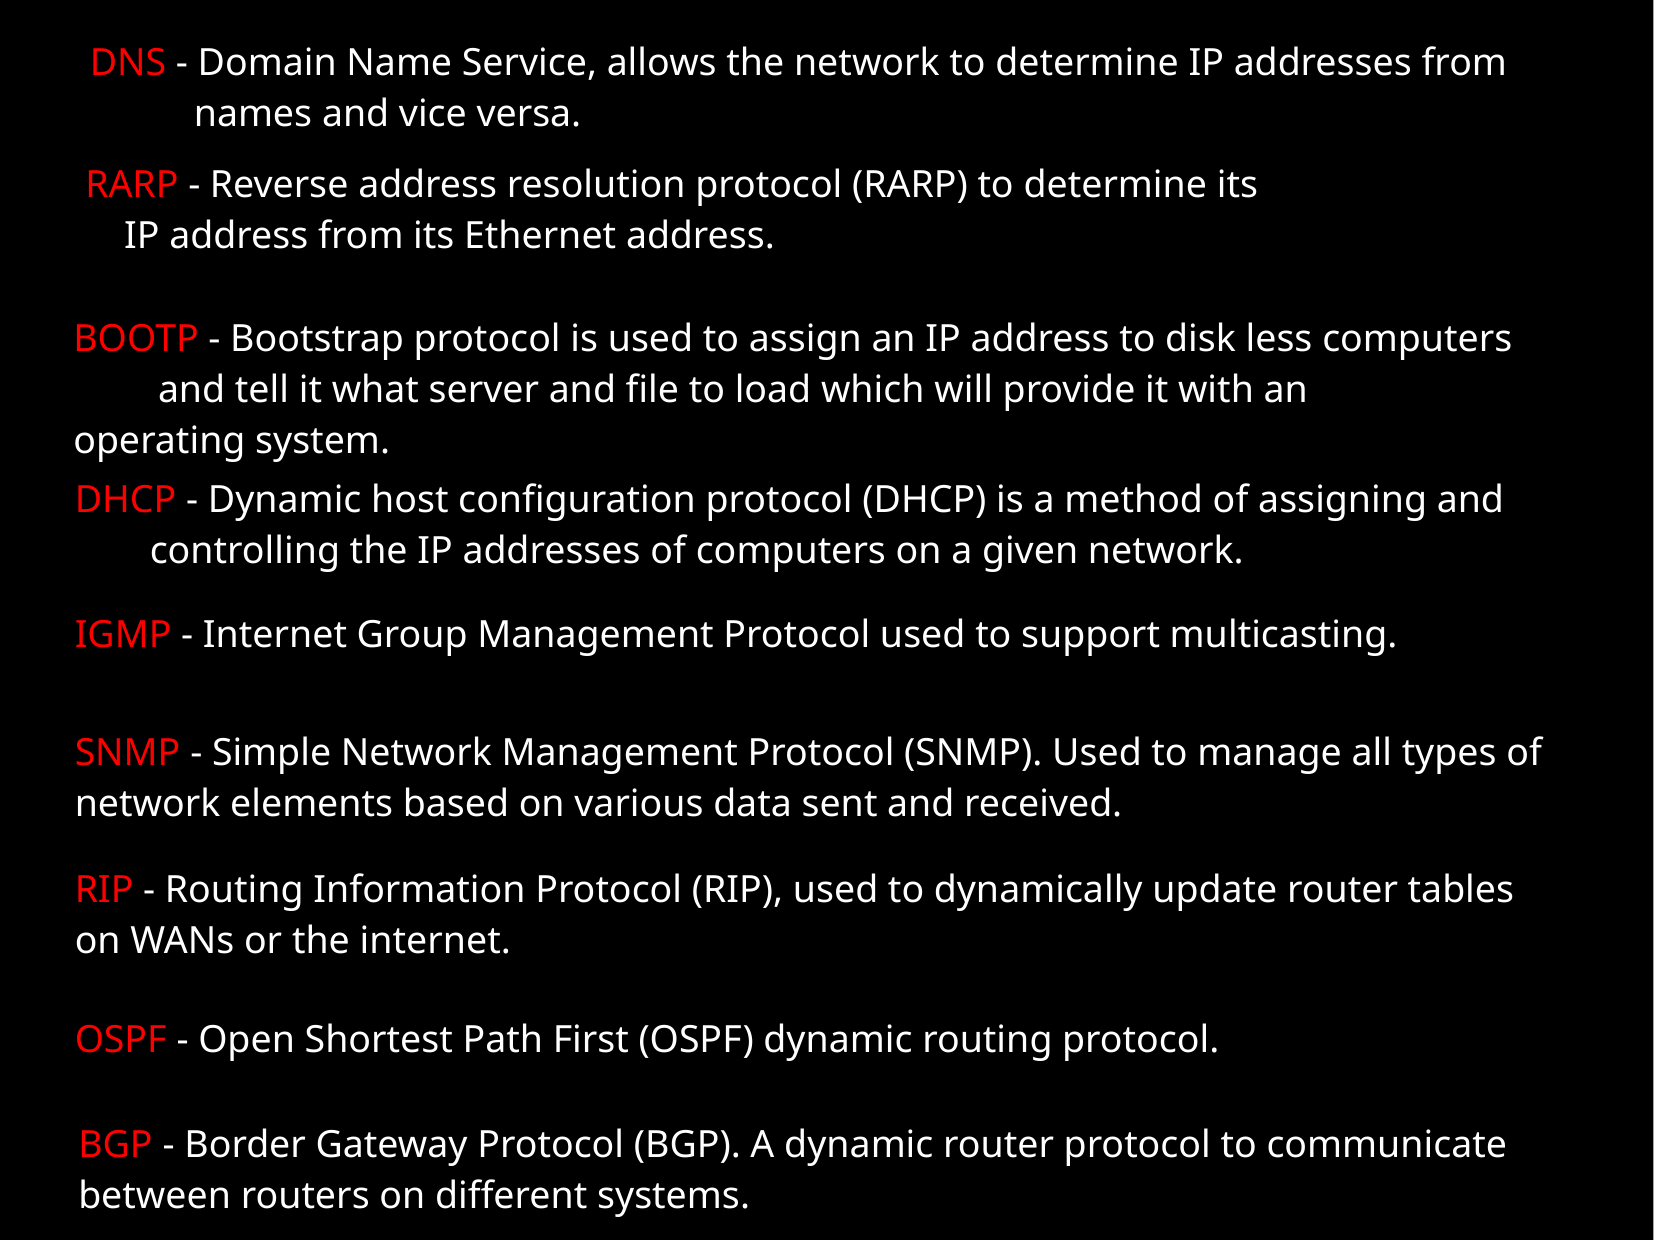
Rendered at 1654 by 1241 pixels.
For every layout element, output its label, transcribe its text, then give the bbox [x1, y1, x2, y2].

text_box SNMP - Simple Network Management Protocol (SNMP). Used to manage all types of network elements based on various data sent and received. [60, 718, 1654, 826]
text_box BGP - Border Gateway Protocol (BGP). A dynamic router protocol to communicate between routers on different systems. [63, 1110, 1654, 1217]
text_box BOOTP - Bootstrap protocol is used to assign an IP address to disk less computers and tell it what server and file to load which will provide it with an operating system. [58, 304, 1654, 451]
text_box DHCP - Dynamic host configuration protocol (DHCP) is a method of assigning and controlling the IP addresses of computers on a given network. [60, 465, 1651, 572]
text_box RIP - Routing Information Protocol (RIP), used to dynamically update router tables on WANs or the internet. [60, 855, 1651, 962]
text_box OSPF - Open Shortest Path First (OSPF) dynamic routing protocol. [60, 1005, 1621, 1066]
text_box IGMP - Internet Group Management Protocol used to support multicasting. [60, 600, 1546, 661]
text_box DNS - Domain Name Service, allows the network to determine IP addresses from names and vice versa. [75, 28, 1654, 136]
text_box RARP - Reverse address resolution protocol (RARP) to determine its IP address from its Ethernet address. [70, 150, 1381, 257]
